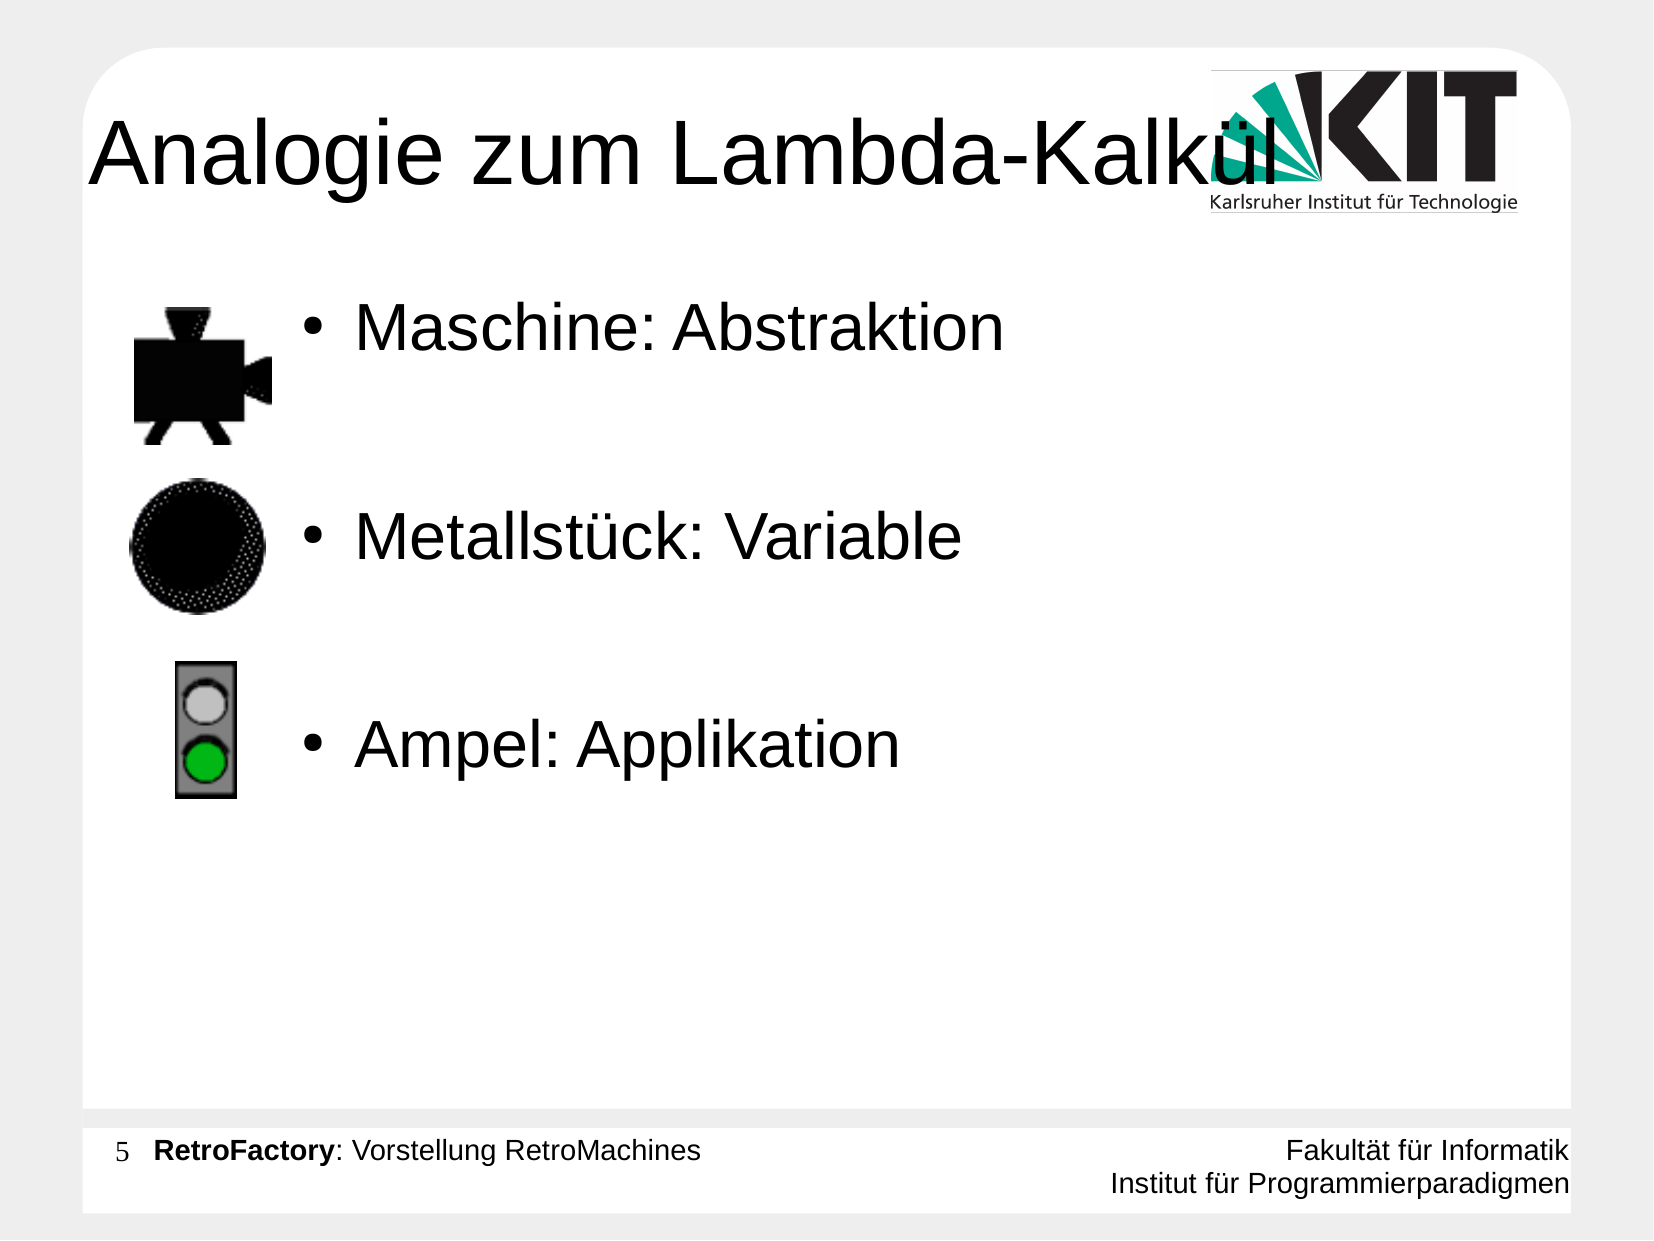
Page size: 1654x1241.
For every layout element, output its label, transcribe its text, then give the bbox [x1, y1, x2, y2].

list Maschine: Abstraktion Metallstück: Variable Ampel: Applikation [283, 290, 1560, 1109]
title Analogie zum Lambda-Kalkül [88, 49, 1329, 257]
picture [129, 478, 266, 615]
picture [175, 661, 237, 799]
picture [134, 307, 272, 445]
picture [1329, 70, 1518, 213]
